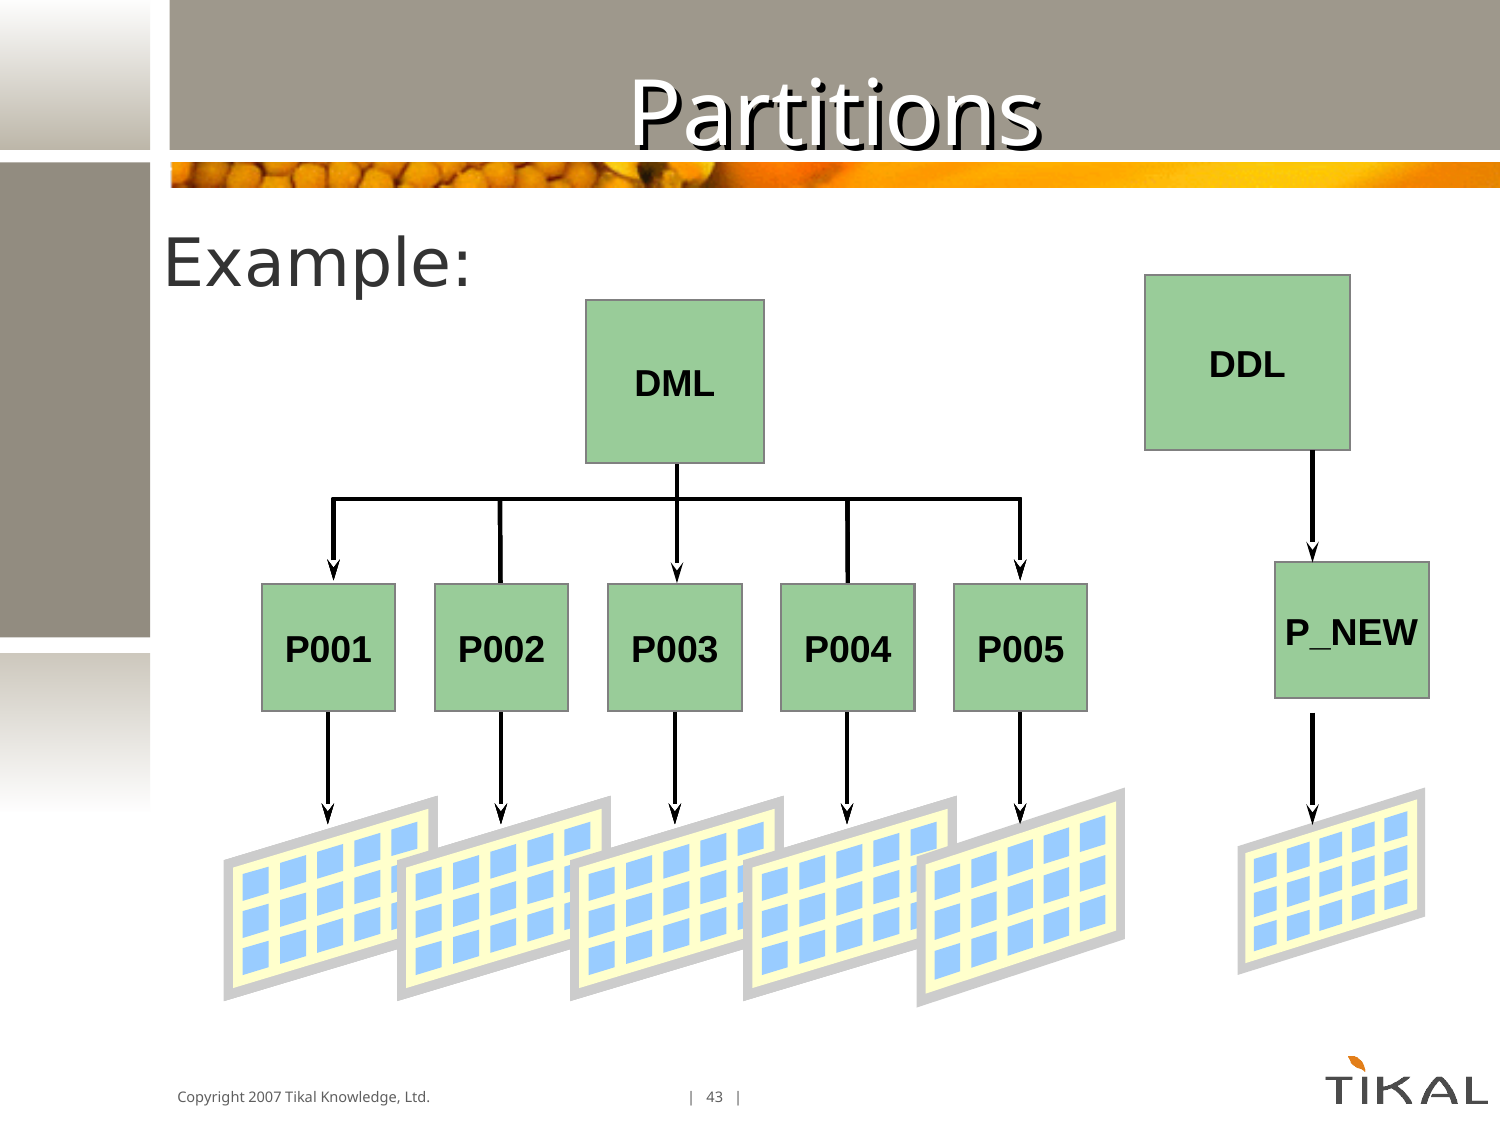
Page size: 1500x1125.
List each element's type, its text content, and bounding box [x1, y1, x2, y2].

list Example: [162, 224, 1473, 1021]
text_box DML [586, 299, 764, 464]
text_box P002 [434, 584, 569, 711]
text_box P_NEW [1274, 562, 1429, 699]
text_box DDL [1145, 274, 1351, 450]
picture [1312, 1034, 1500, 1125]
title Partitions [169, 0, 1499, 221]
picture [1237, 787, 1426, 976]
text_box P001 [261, 584, 396, 711]
picture [223, 787, 1126, 1008]
text_box P003 [608, 584, 742, 711]
text_box P004 [781, 584, 915, 711]
text_box P005 [954, 584, 1088, 711]
